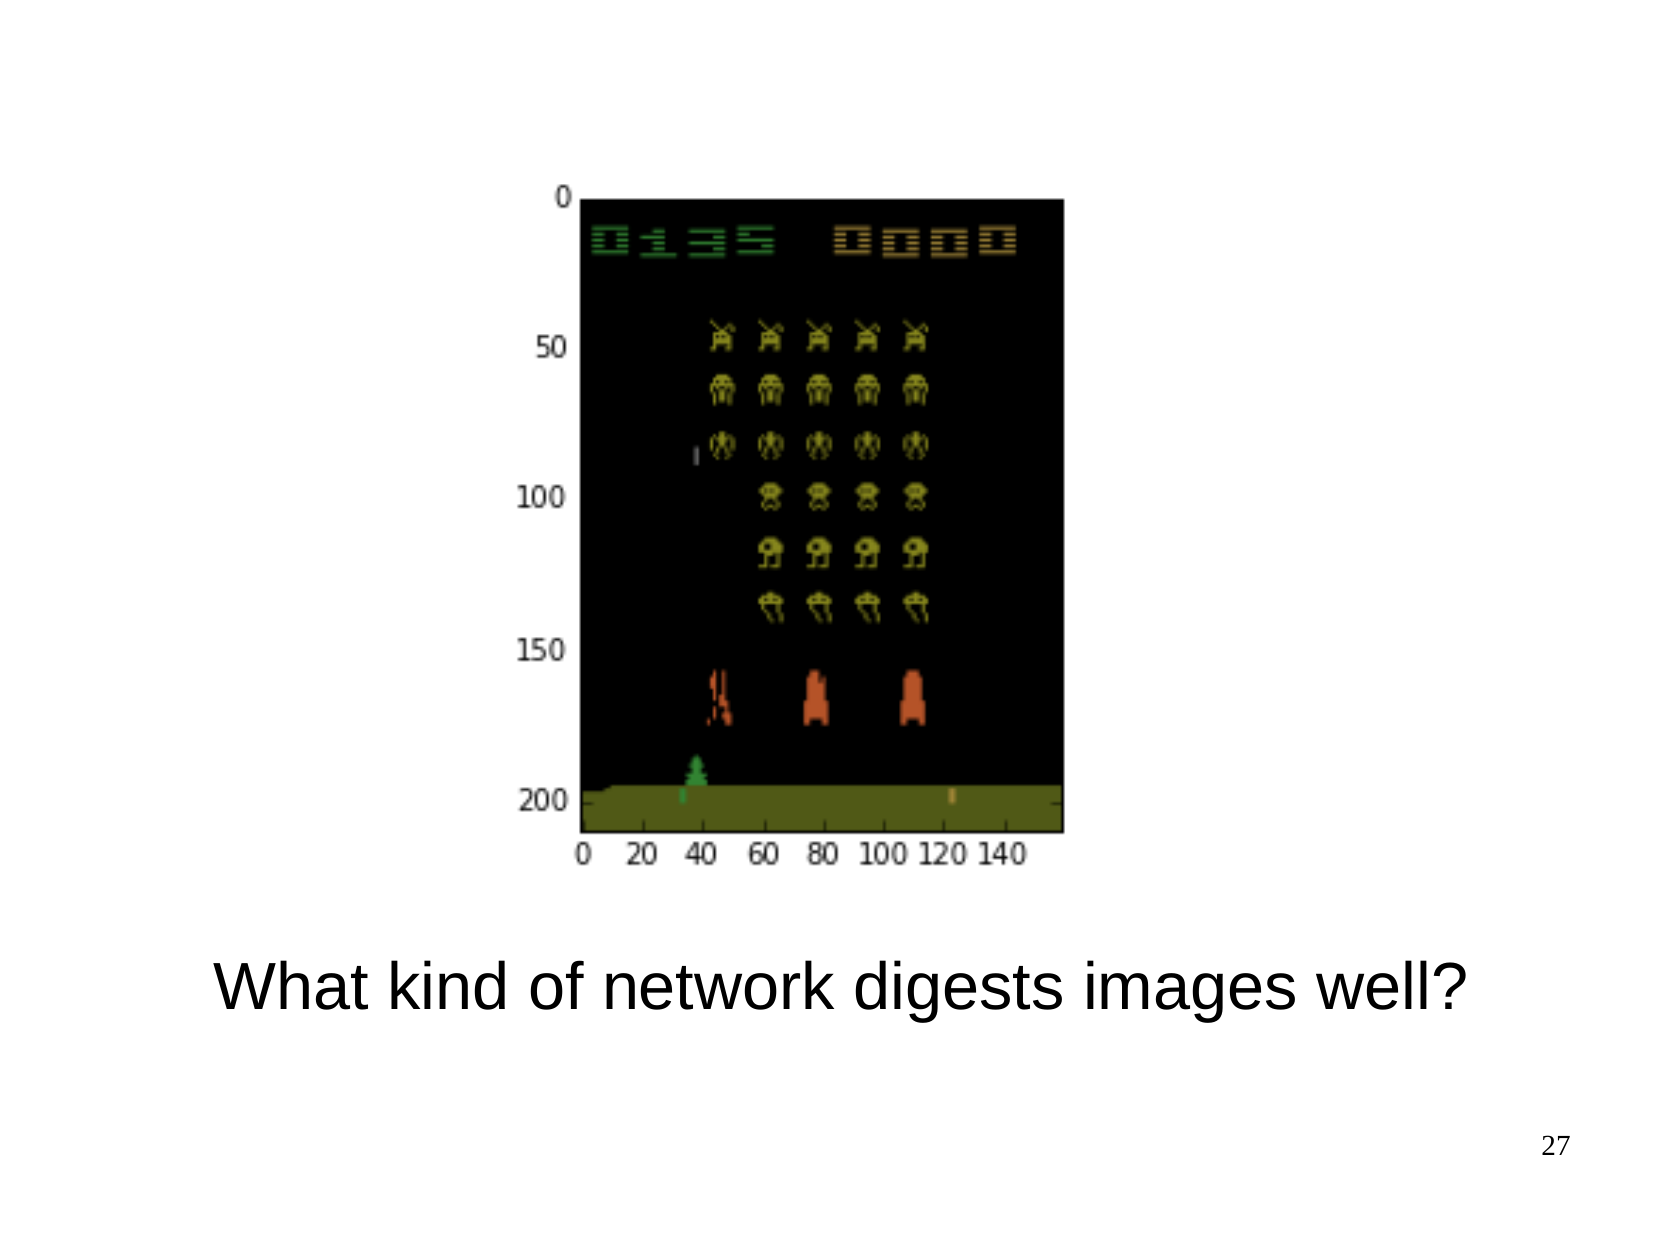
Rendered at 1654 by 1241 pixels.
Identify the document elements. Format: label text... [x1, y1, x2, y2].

list What kind of network digests images well? [61, 949, 1551, 1156]
picture [496, 166, 1082, 891]
